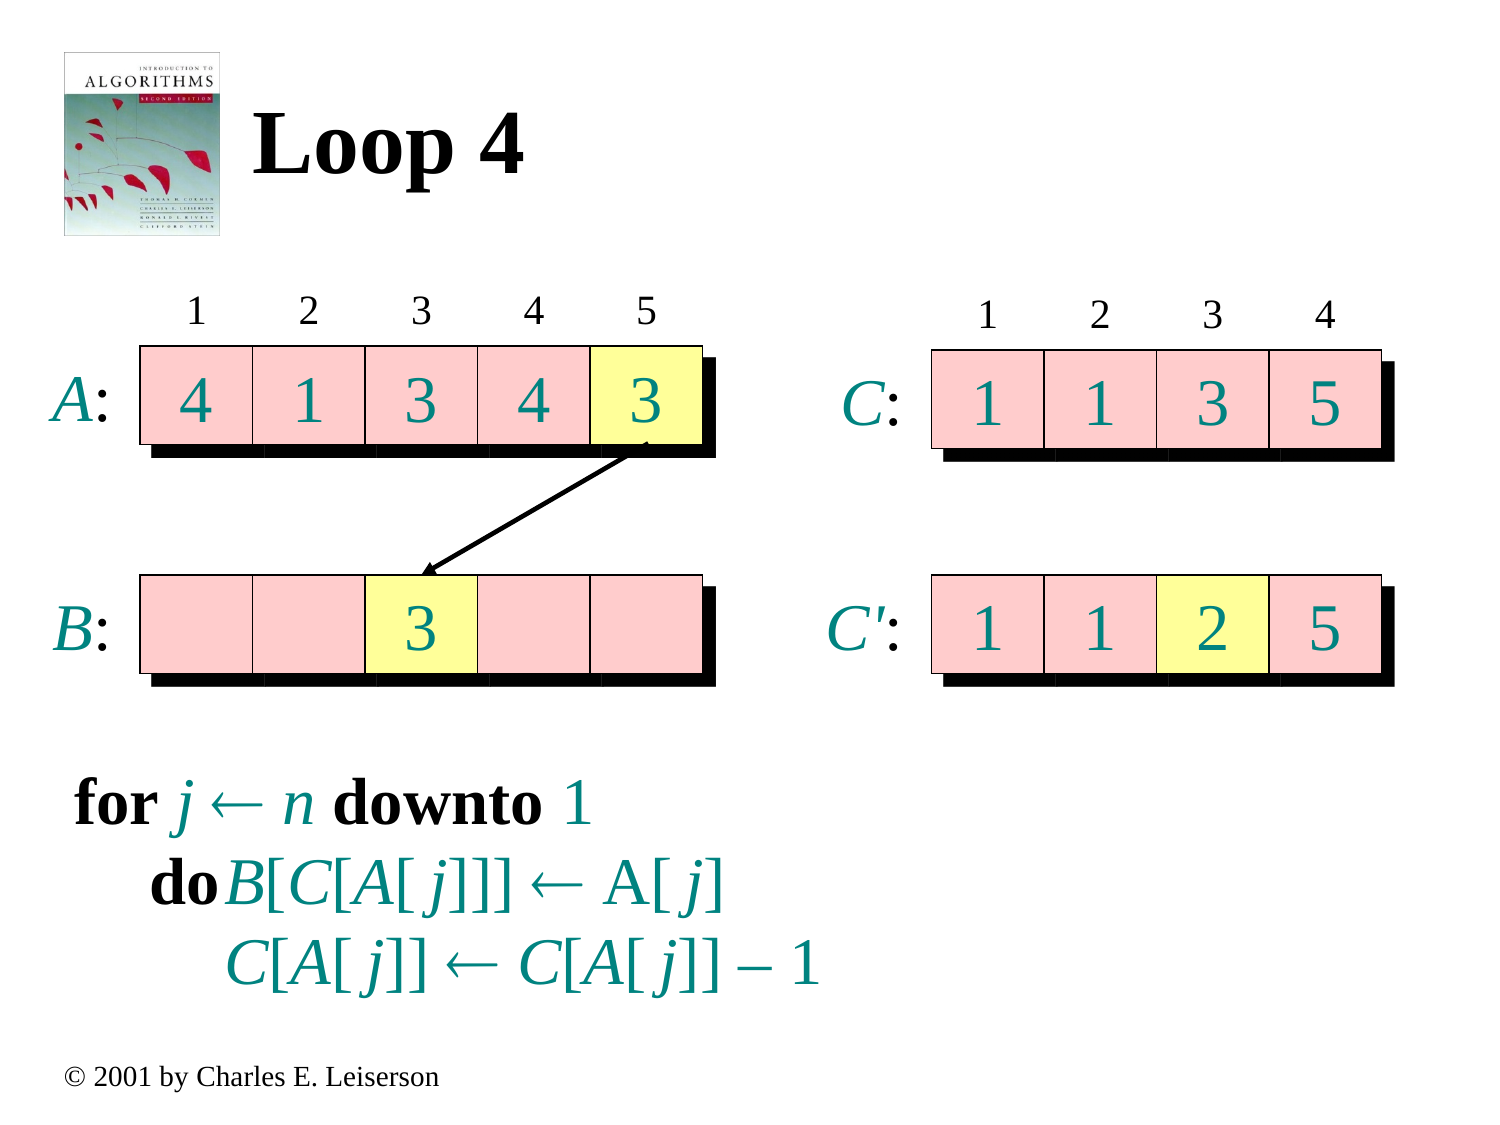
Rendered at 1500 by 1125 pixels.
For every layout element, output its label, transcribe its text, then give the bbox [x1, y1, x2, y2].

text_box 4 [508, 275, 560, 341]
text_box 2 [1156, 574, 1268, 674]
text_box 5 [621, 275, 672, 341]
picture [64, 52, 220, 236]
text_box 3 [396, 275, 447, 341]
text_box 5 [1268, 349, 1382, 449]
title Loop 4 [237, 49, 1475, 238]
text_box 3 [1187, 278, 1239, 345]
text_box 1 [931, 349, 1043, 449]
text_box 4 [477, 346, 590, 445]
text_box 3 [365, 574, 477, 674]
text_box C': [810, 576, 918, 672]
text_box 2 [283, 275, 335, 341]
text_box 1 [931, 574, 1043, 674]
text_box 1 [1043, 574, 1156, 674]
text_box C: [825, 351, 918, 447]
text_box 3 [365, 346, 477, 445]
text_box 5 [1268, 574, 1382, 674]
text_box A: [37, 347, 127, 444]
text_box [477, 574, 703, 674]
text_box for j  n downto 1 do B[C[A[ j]]]  A[ j] C[A[ j]]  C[A[ j]] – 1 [59, 749, 1441, 1006]
text_box [140, 574, 365, 674]
text_box B: [37, 576, 127, 672]
text_box 1 [252, 346, 365, 445]
text_box 4 [140, 346, 252, 445]
text_box 4 [1300, 278, 1351, 345]
text_box 3 [1156, 349, 1268, 449]
text_box 1 [1043, 349, 1156, 449]
text_box 2 [1075, 278, 1126, 345]
text_box 3 [590, 346, 703, 445]
text_box 1 [962, 278, 1014, 345]
text_box 1 [171, 275, 222, 341]
